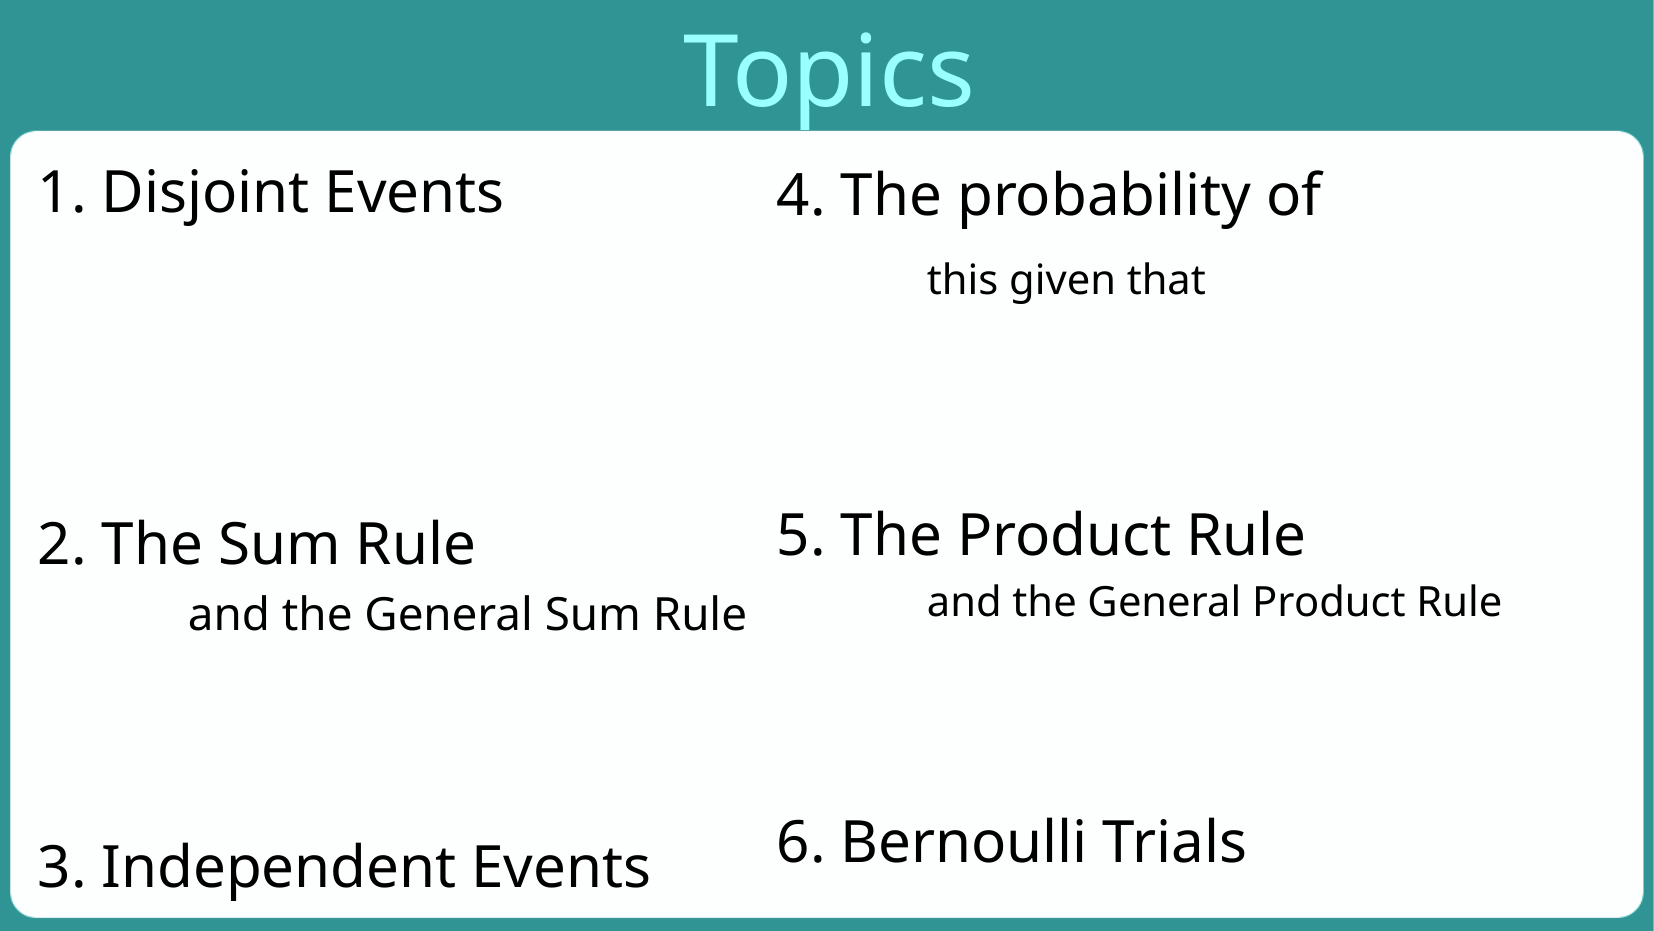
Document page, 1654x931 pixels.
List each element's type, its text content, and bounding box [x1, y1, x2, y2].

text_box 1. Disjoint Events 2. The Sum Rule and the General Sum Rule 3. Independent Events [37, 150, 762, 884]
text_box 4. The probability of this given that 5. The Product Rule and the General Product Rule 6. Bernoulli Trials [762, 145, 1617, 905]
picture [0, 0, 1654, 931]
title Topics [85, 8, 1574, 126]
